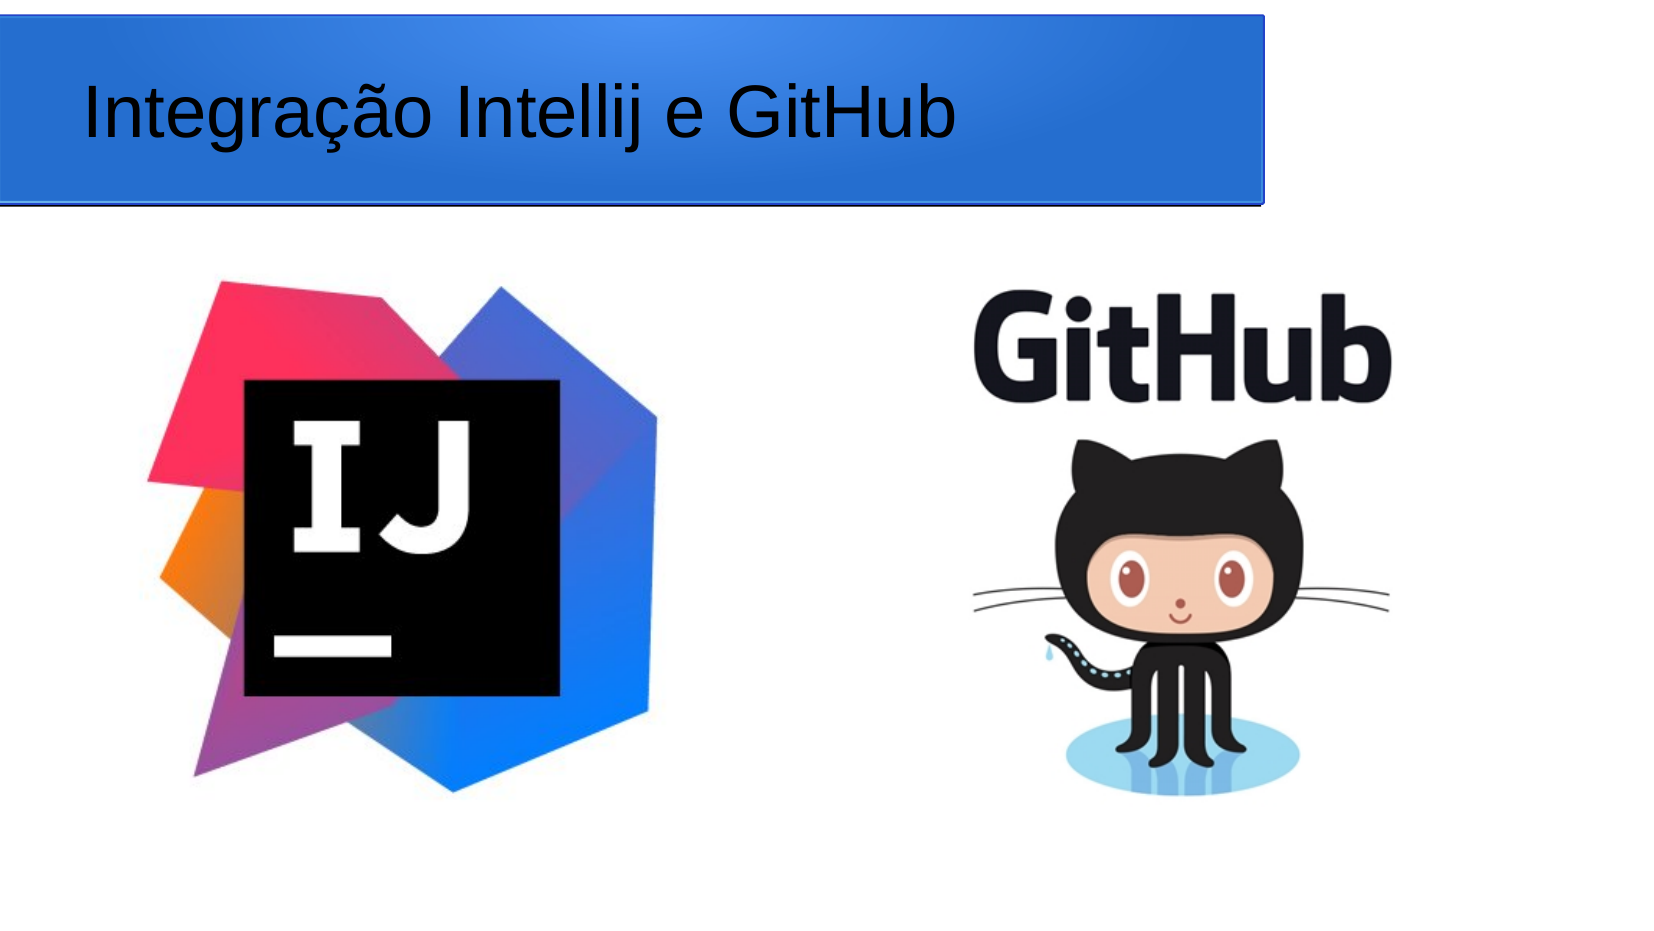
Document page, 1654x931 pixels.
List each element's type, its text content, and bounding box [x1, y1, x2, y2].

picture [90, 224, 715, 850]
title Integração Intellij e GitHub [82, 35, 1235, 189]
picture [750, 254, 1613, 830]
